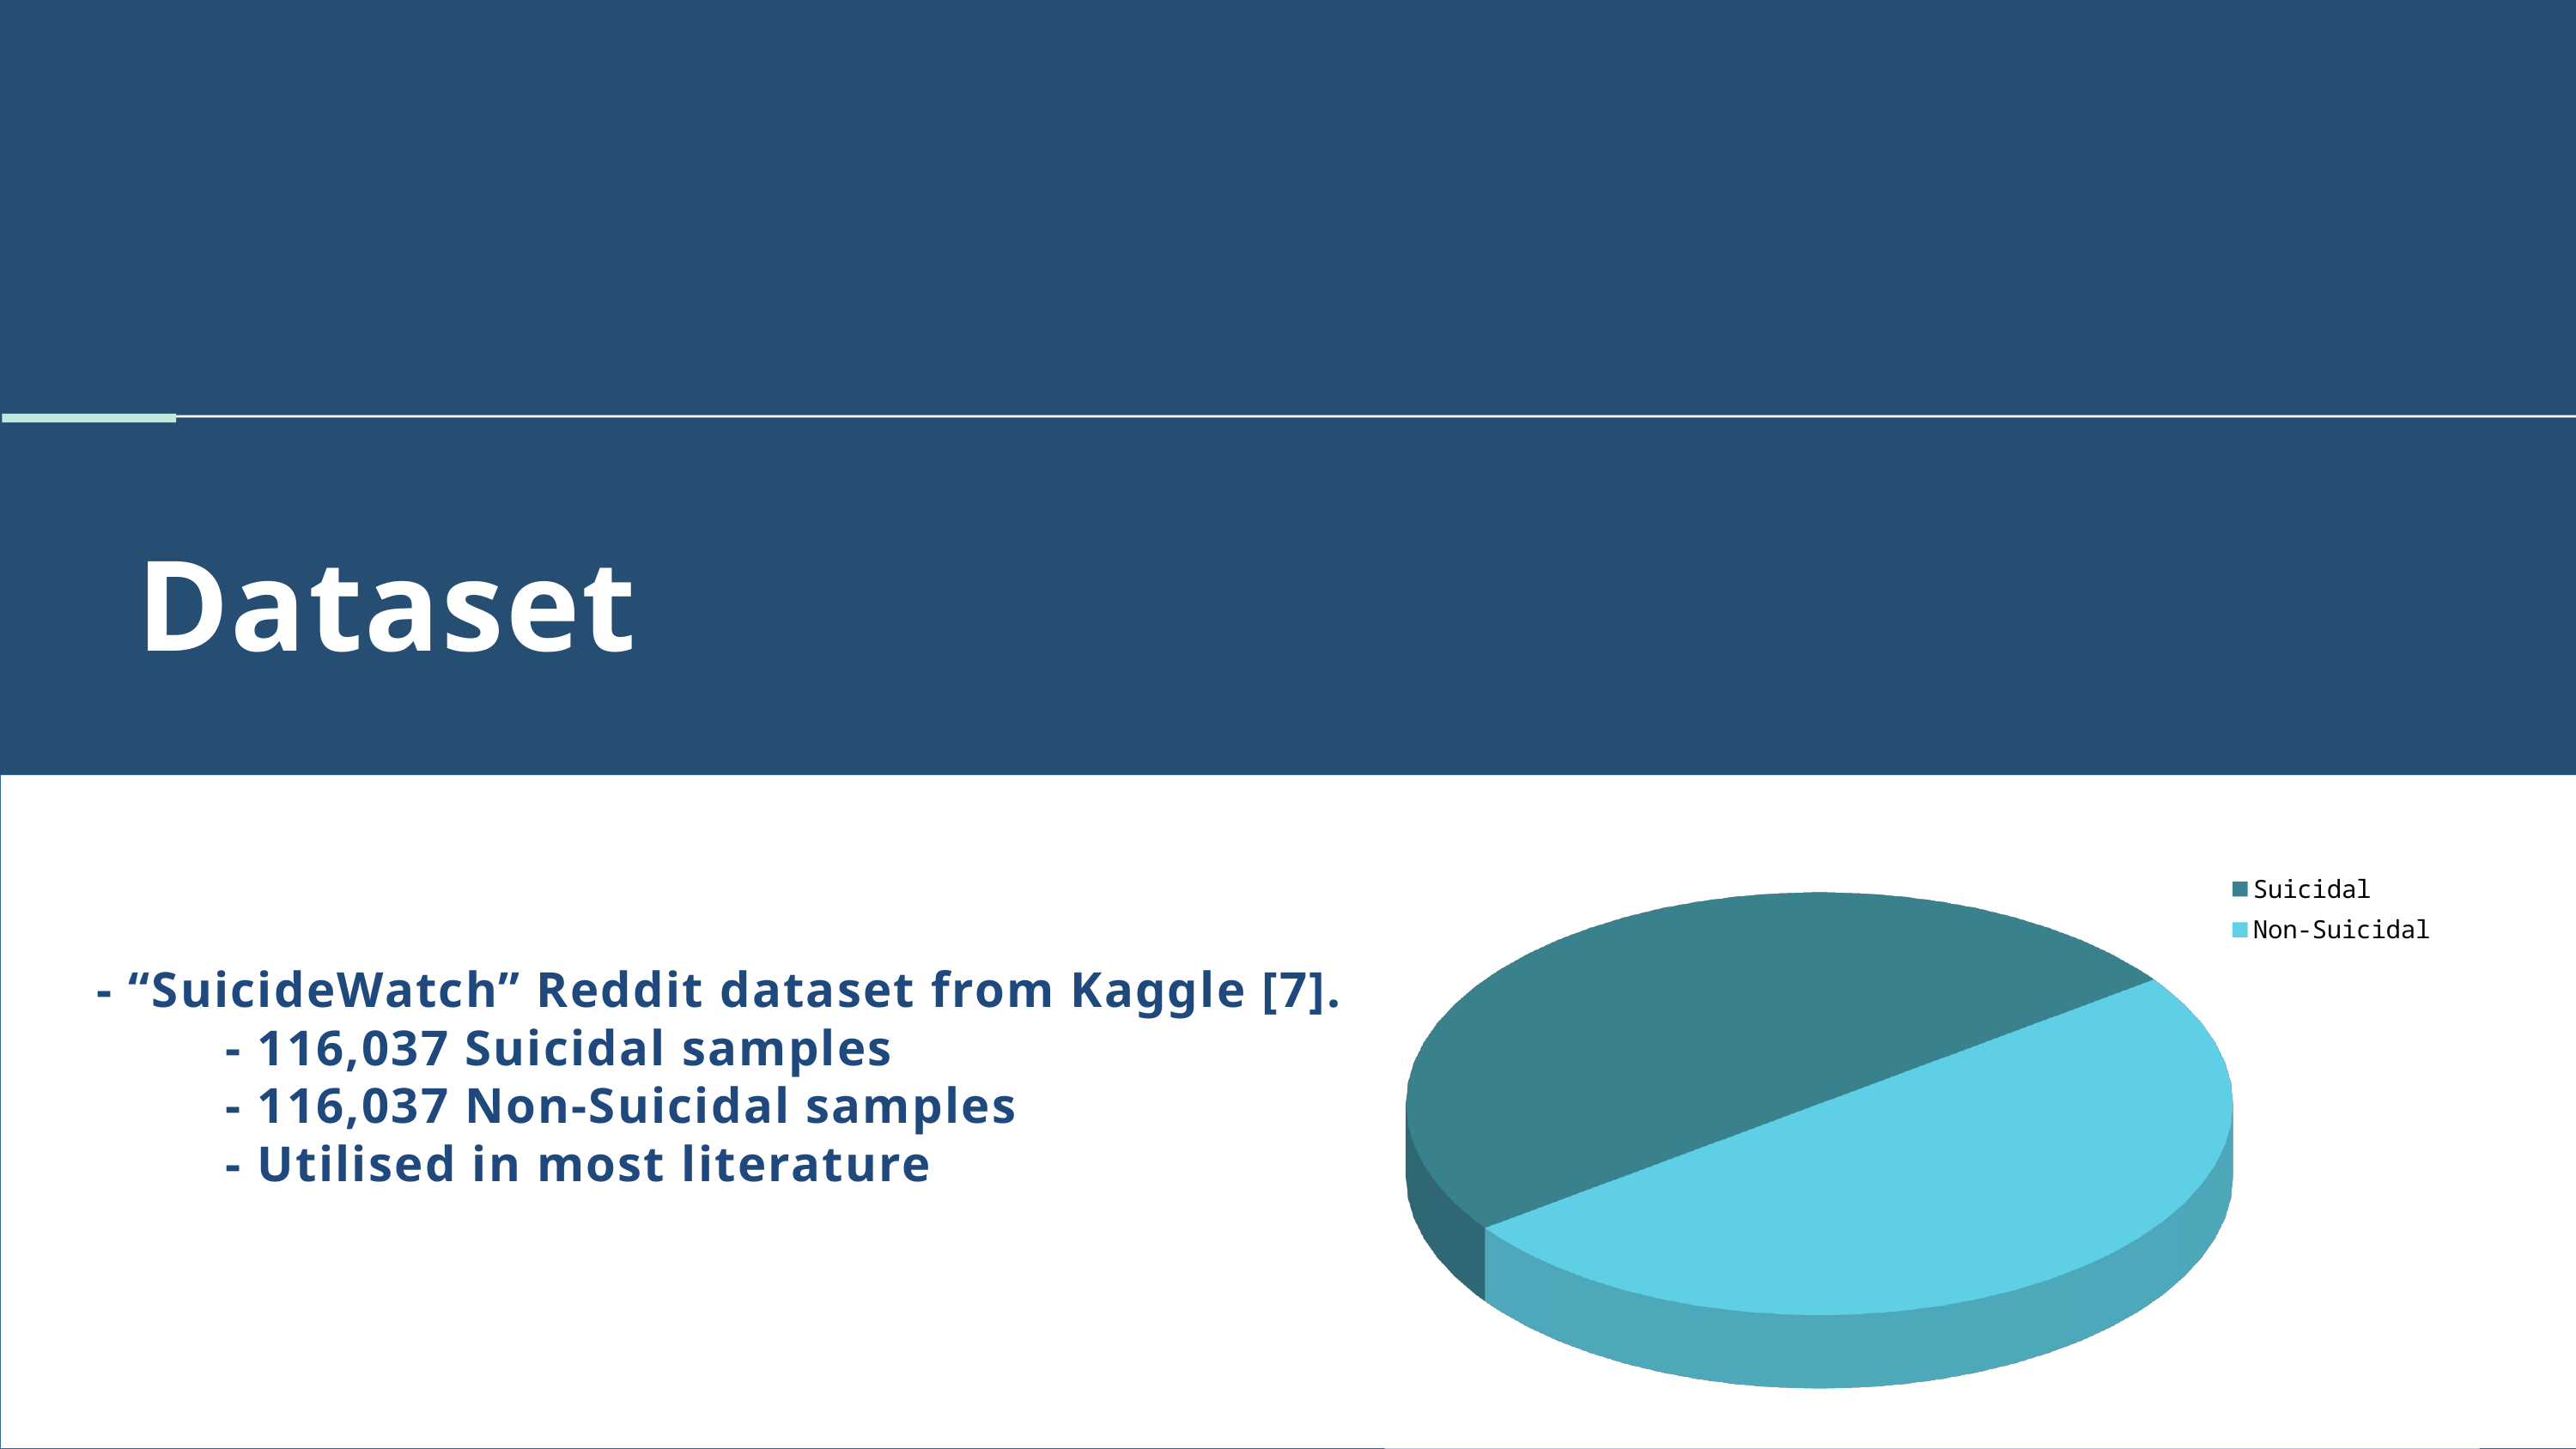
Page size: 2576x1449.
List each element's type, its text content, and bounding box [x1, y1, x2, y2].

text_box - “SuicideWatch” Reddit dataset from Kaggle [7]. - 116,037 Suicidal samples - 116,037 Non-Suicidal samples - Utilised in most literature [96, 959, 1352, 1191]
text_box Dataset [137, 459, 934, 676]
chart [1384, 832, 2480, 1449]
text_box [0, 774, 2576, 1449]
text_box [2, 413, 2576, 423]
